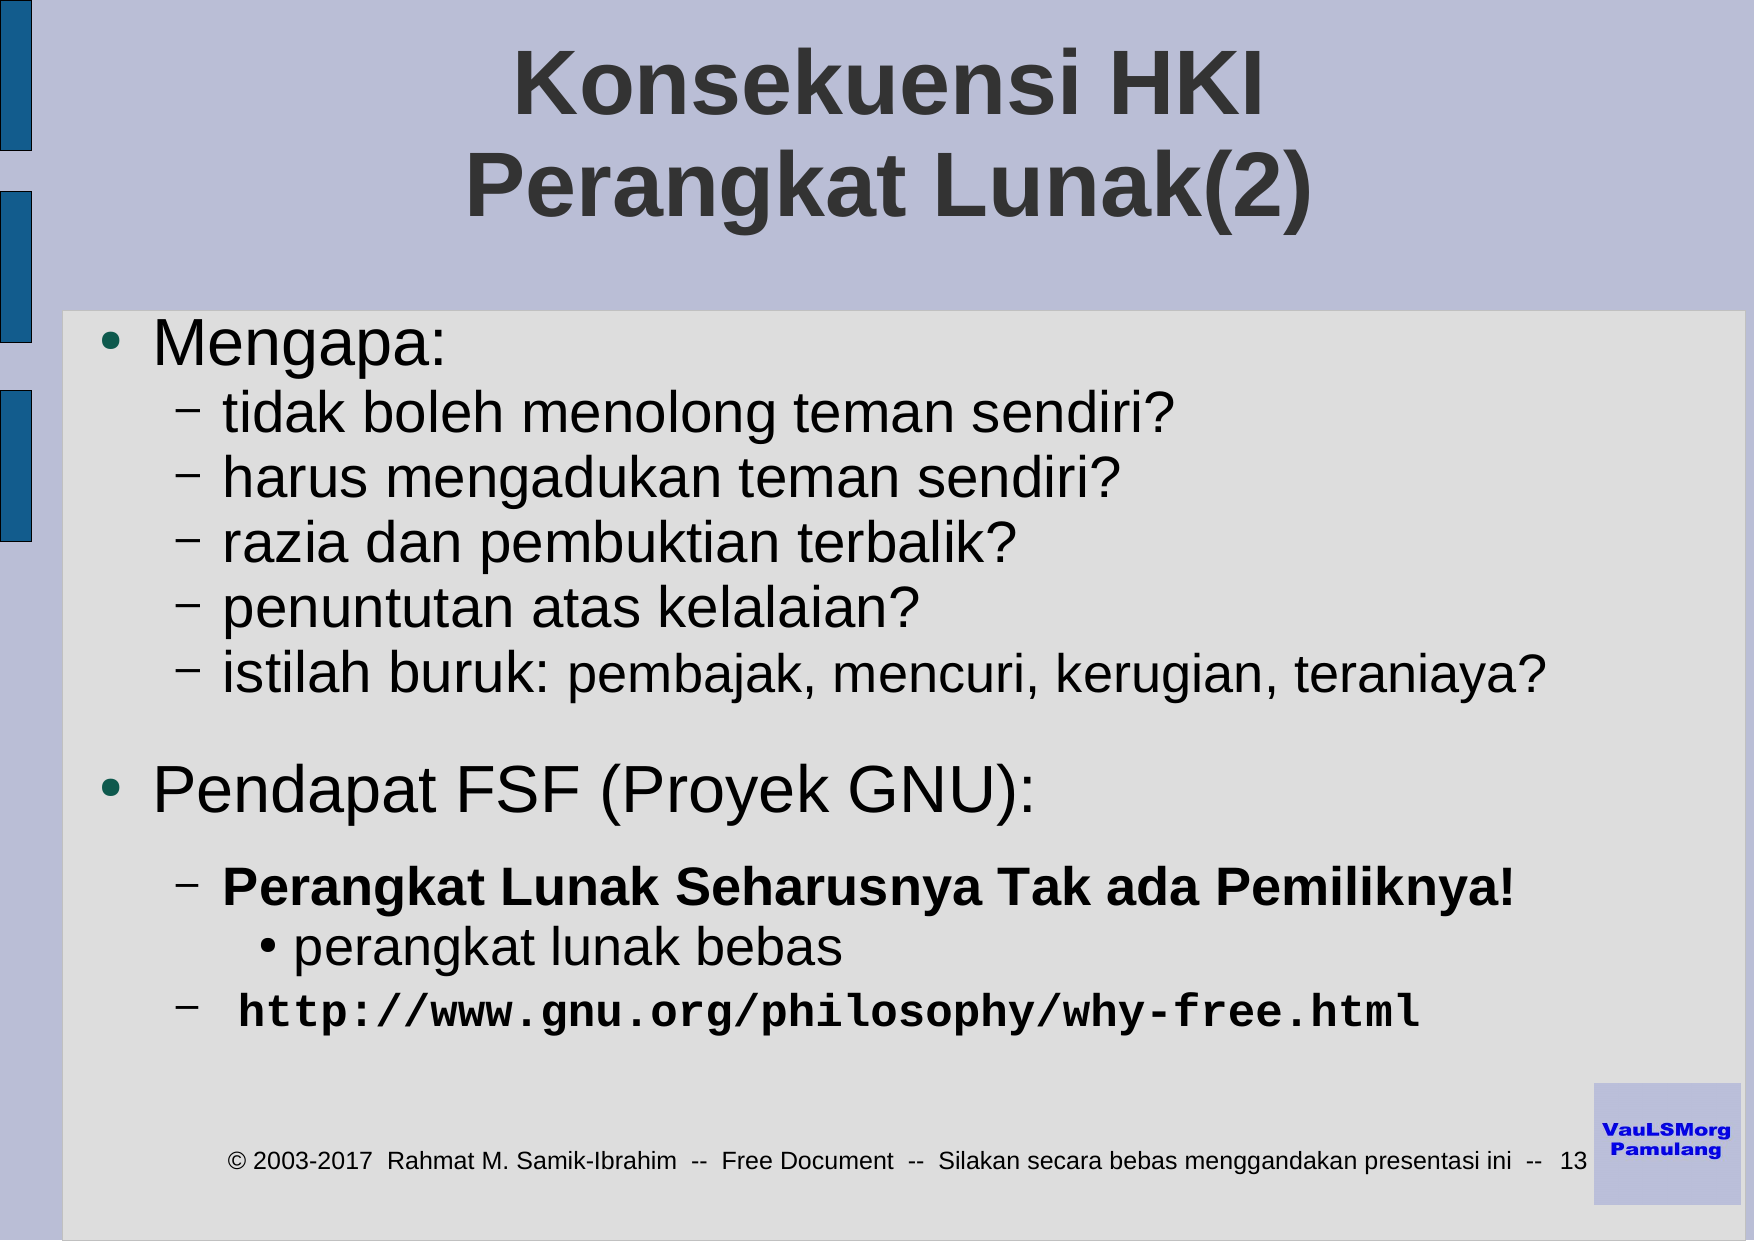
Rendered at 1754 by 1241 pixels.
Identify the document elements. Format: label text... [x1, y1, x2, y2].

list Mengapa: tidak boleh menolong teman sendiri? harus mengadukan teman sendiri? razia dan pembuktian terbalik? penuntutan atas kelalaian? istilah buruk: pembajak, mencuri, kerugian, teraniaya? Pendapat FSF (Proyek GNU): Perangkat Lunak Seharusnya Tak ada Pemiliknya! perangkat lunak bebas http://www.gnu.org/philosophy/why-free.html [81, 304, 1663, 1072]
title Konsekuensi HKI Perangkat Lunak(2) [55, 30, 1725, 237]
picture [1594, 1083, 1741, 1205]
